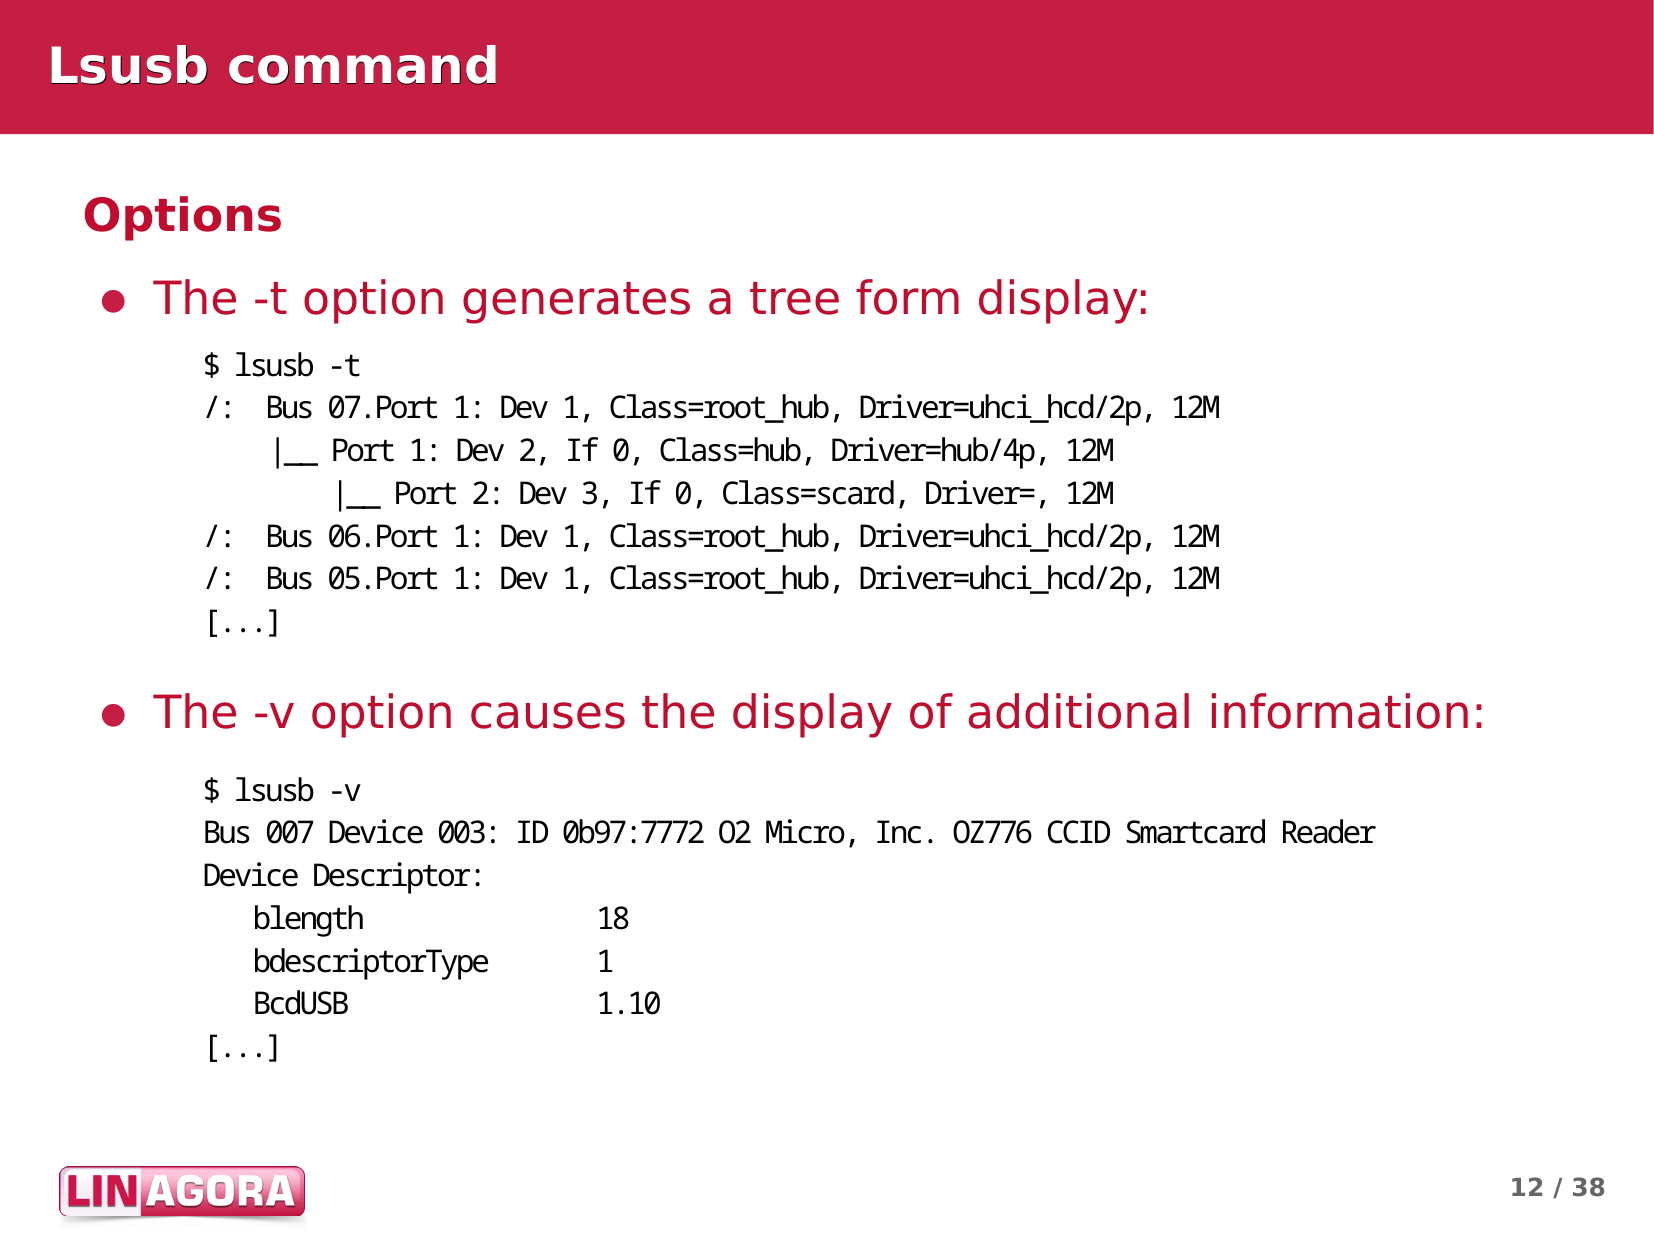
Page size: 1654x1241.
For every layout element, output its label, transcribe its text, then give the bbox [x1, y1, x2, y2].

title Lsusb command [47, 7, 1624, 126]
picture [59, 1166, 308, 1229]
table_header $ lsusb -v Bus 007 Device 003: ID 0b97:7772 O2 Micro, Inc. OZ776 CCID Smartcard Reader Device Descriptor: blength 18 bdescriptorType 1 BcdUSB 1.10 [...] [203, 768, 1583, 1067]
list Options The -t option generates a tree form display: The -v option causes the display of additional information: [82, 188, 1571, 1134]
table_header $ lsusb -t /: Bus 07.Port 1: Dev 1, Class=root_hub, Driver=uhci_hcd/2p, 12M |__ Port 1: Dev 2, If 0, Class=hub, Driver=hub/4p, 12M |__ Port 2: Dev 3, If 0, Class=scard, Driver=, 12M /: Bus 06.Port 1: Dev 1, Class=root_hub, Driver=uhci_hcd/2p, 12M /: Bus 05.Port 1: Dev 1, Class=root_hub, Driver=uhci_hcd/2p, 12M [...] [203, 343, 1583, 642]
